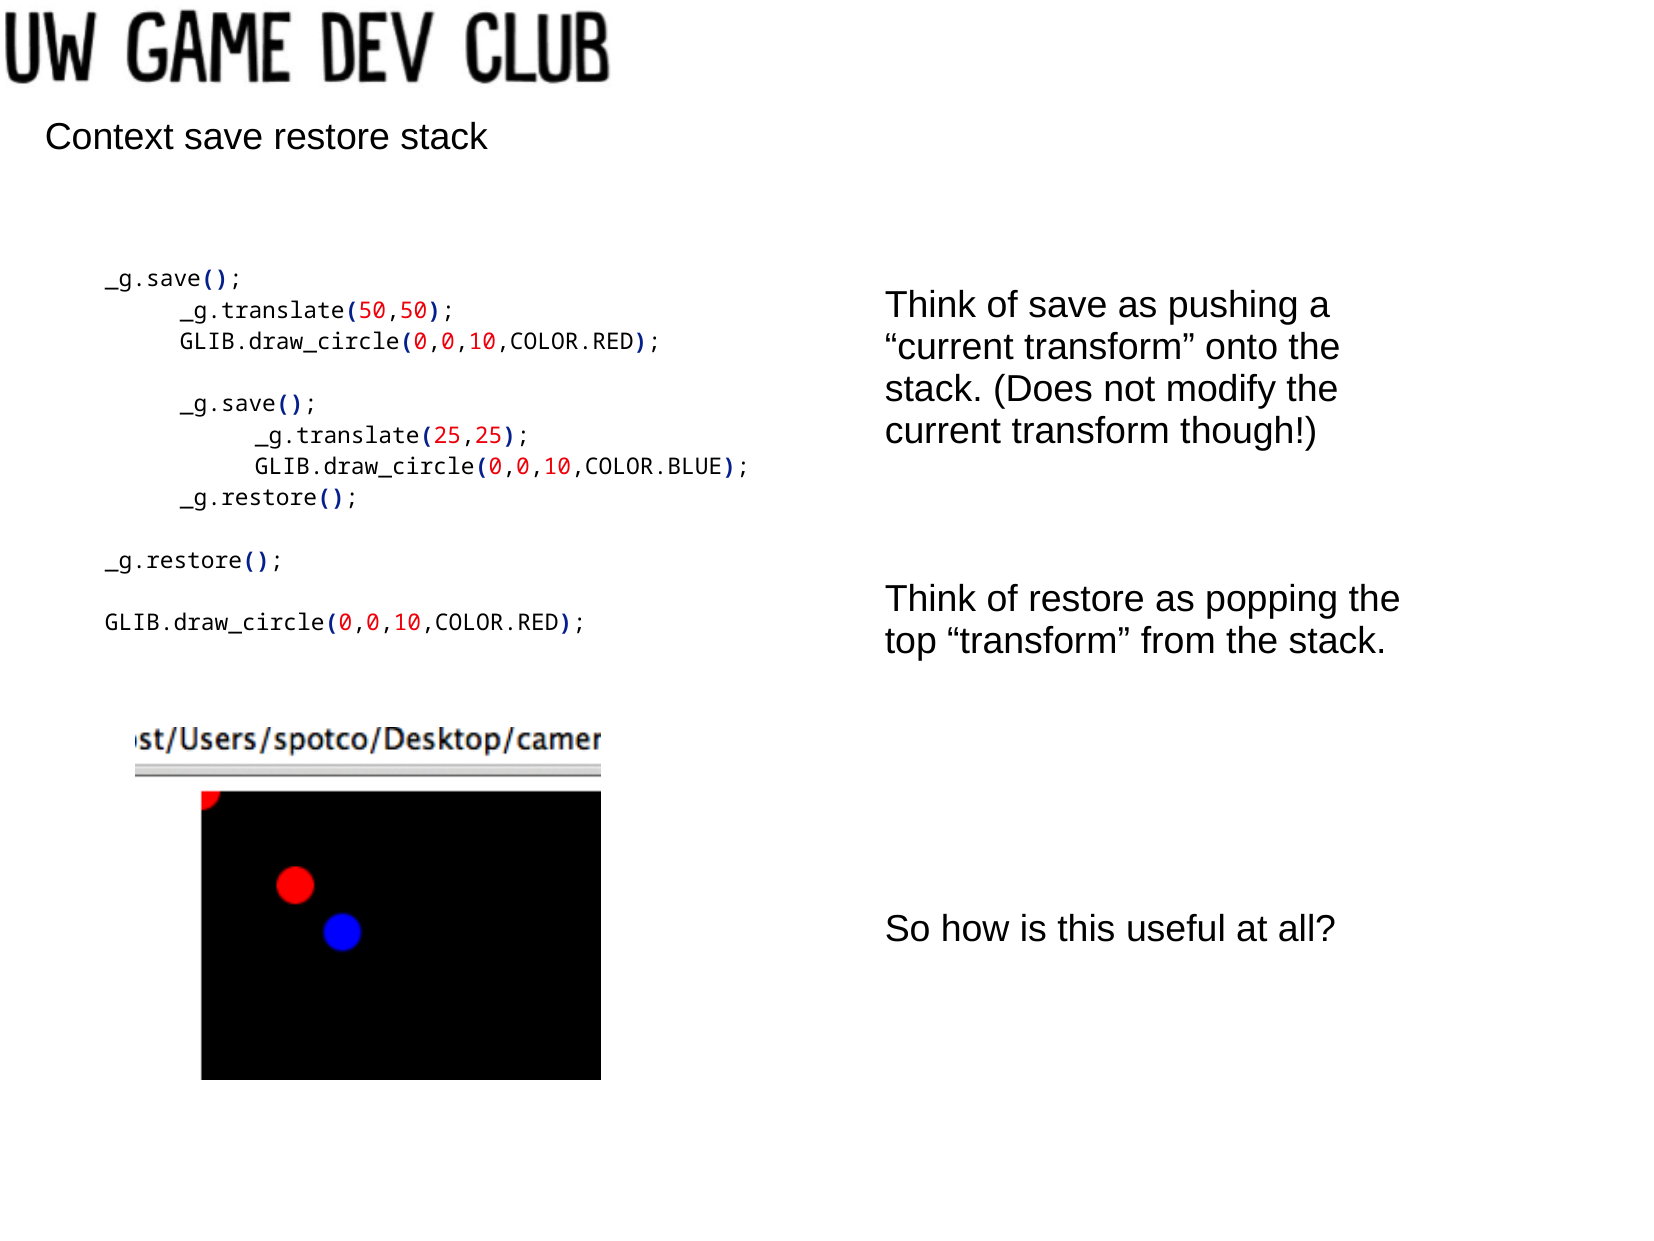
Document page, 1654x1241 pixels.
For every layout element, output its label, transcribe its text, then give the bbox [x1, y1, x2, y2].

picture [1, 0, 617, 90]
text_box _g.save(); _g.translate(50,50); GLIB.draw_circle(0,0,10,COLOR.RED); _g.save(); _g.translate(25,25); GLIB.draw_circle(0,0,10,COLOR.BLUE); _g.restore(); _g.restore(); GLIB.draw_circle(0,0,10,COLOR.RED); [90, 255, 781, 615]
picture [135, 727, 601, 1081]
text_box Think of save as pushing a “current transform” onto the stack. (Does not modify the current transform though!) Think of restore as popping the top “transform” from the stack. [870, 276, 1426, 669]
text_box Context save restore stack [30, 108, 916, 166]
text_box So how is this useful at all? [870, 900, 1606, 957]
